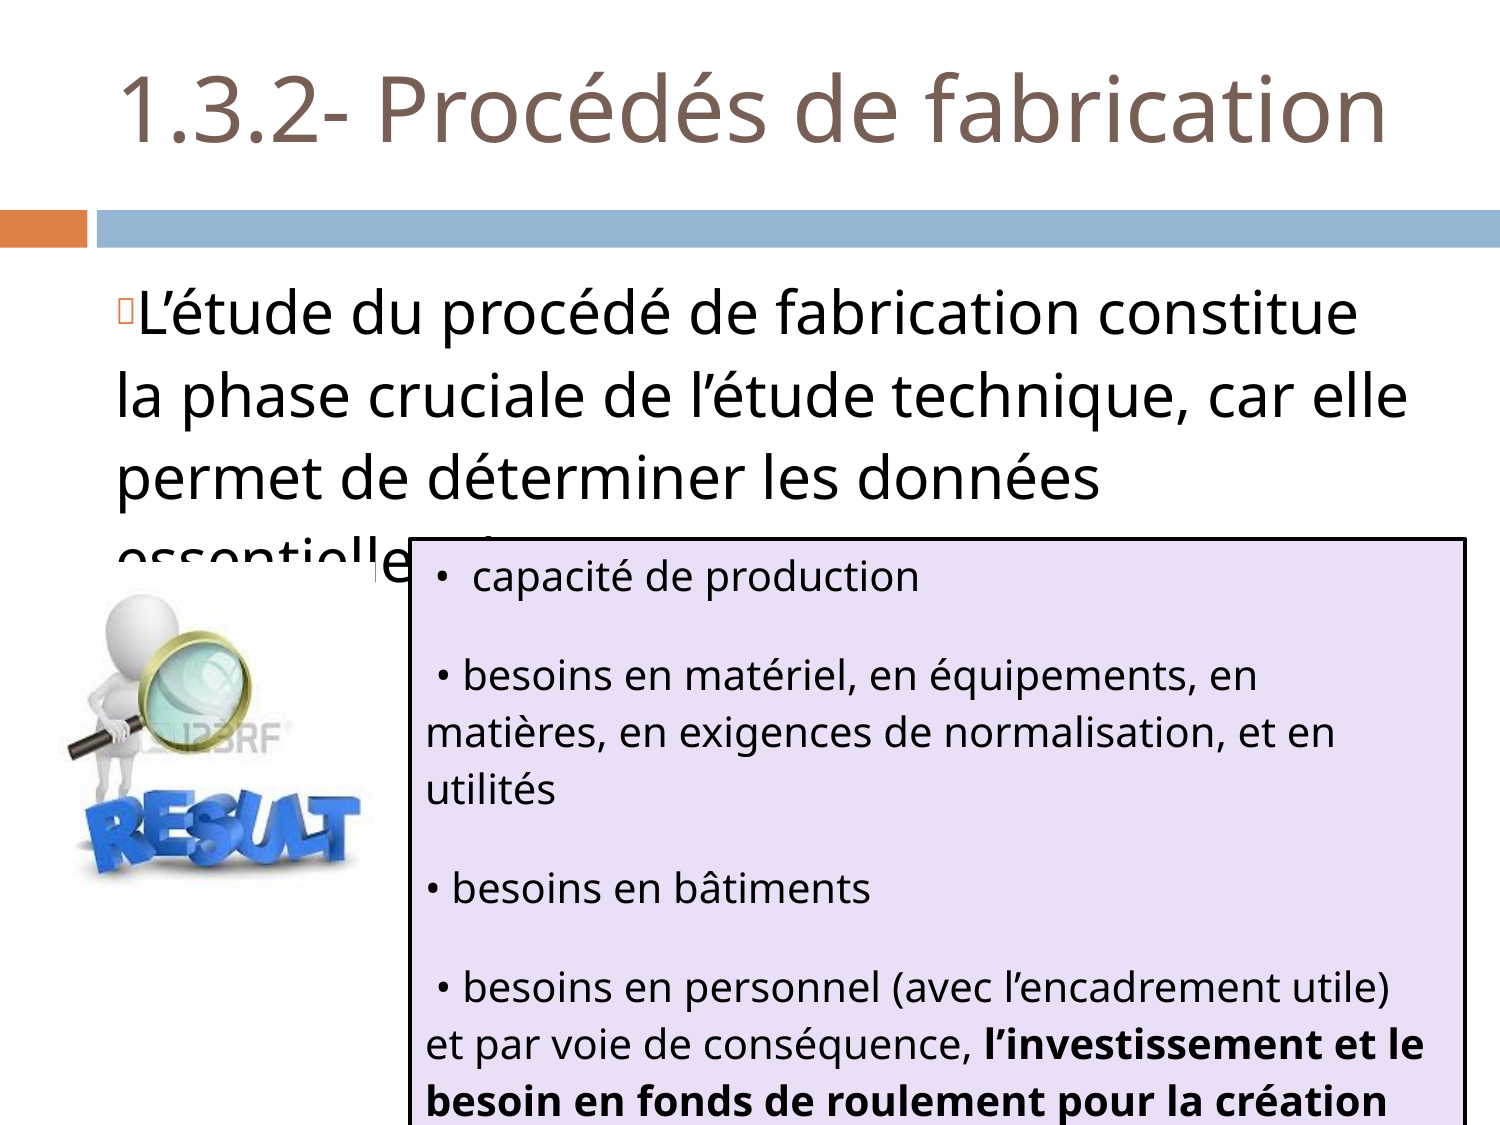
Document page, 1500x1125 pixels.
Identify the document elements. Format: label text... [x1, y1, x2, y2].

title 1.3.2- Procédés de fabrication [100, 37, 1439, 200]
picture [58, 562, 375, 915]
text_box • capacité de production • besoins en matériel, en équipements, en matières, en exigences de normalisation, et en utilités • besoins en bâtiments • besoins en personnel (avec l’encadrement utile) et par voie de conséquence, l’investissement et le besoin en fonds de roulement pour la création de l’entreprise. [410, 539, 1465, 1125]
list L’étude du procédé de fabrication constitue la phase cruciale de l’étude technique, car elle permet de déterminer les données essentielles du projet : • [100, 262, 1439, 1001]
